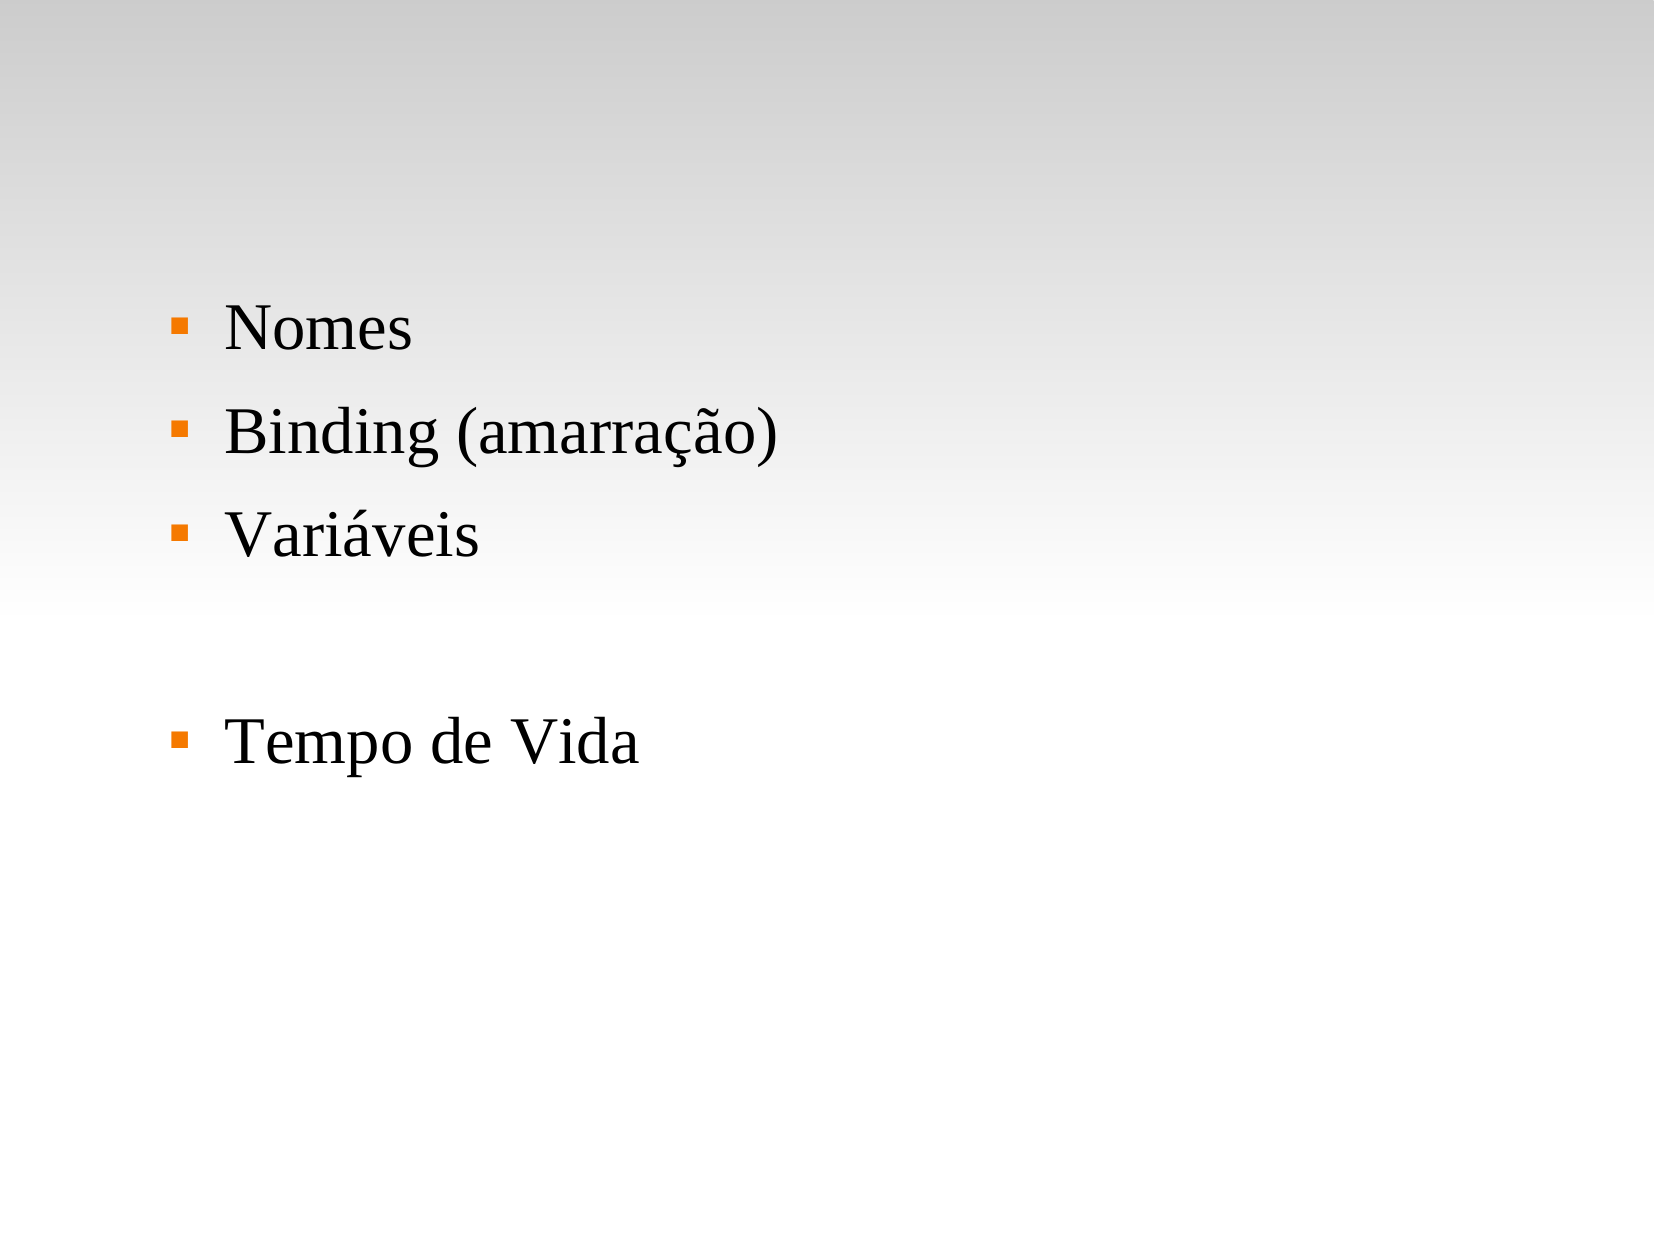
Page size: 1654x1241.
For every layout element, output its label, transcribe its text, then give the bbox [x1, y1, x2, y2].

list Nomes Binding (amarração) Variáveis Tempo de Vida [82, 290, 1571, 1109]
